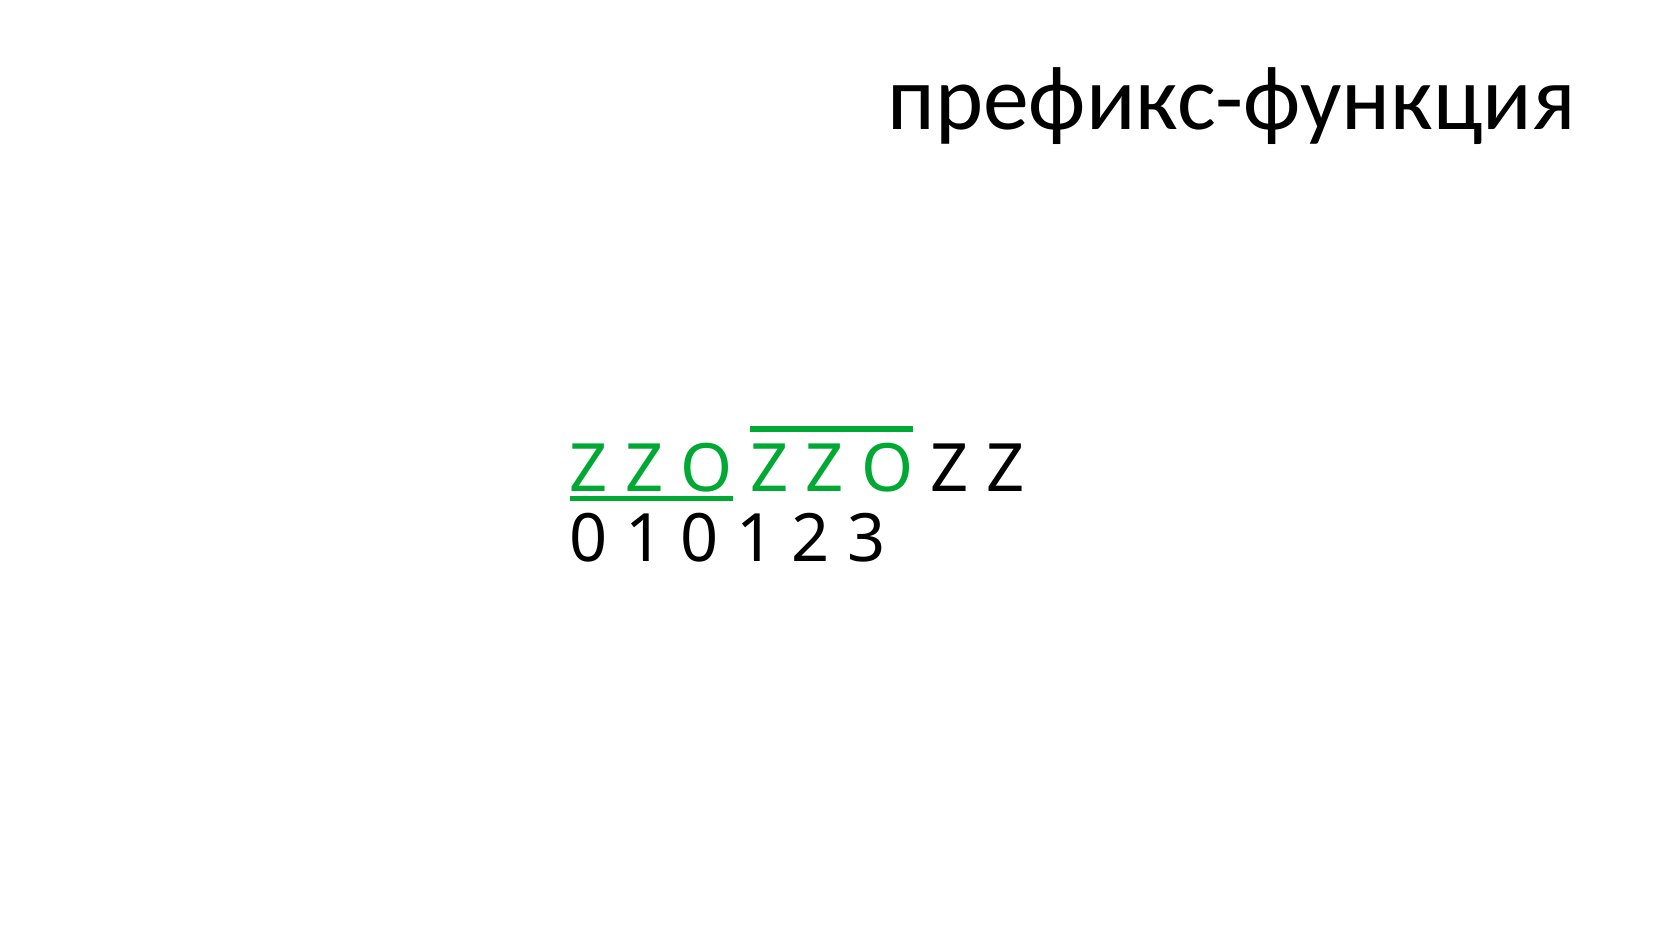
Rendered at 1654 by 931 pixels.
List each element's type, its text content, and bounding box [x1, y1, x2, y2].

title префикс-функция [88, 29, 1577, 185]
text_box Z Z O Z Z O Z Z [555, 412, 1086, 511]
text_box 0 1 0 1 2 3 [555, 483, 952, 582]
